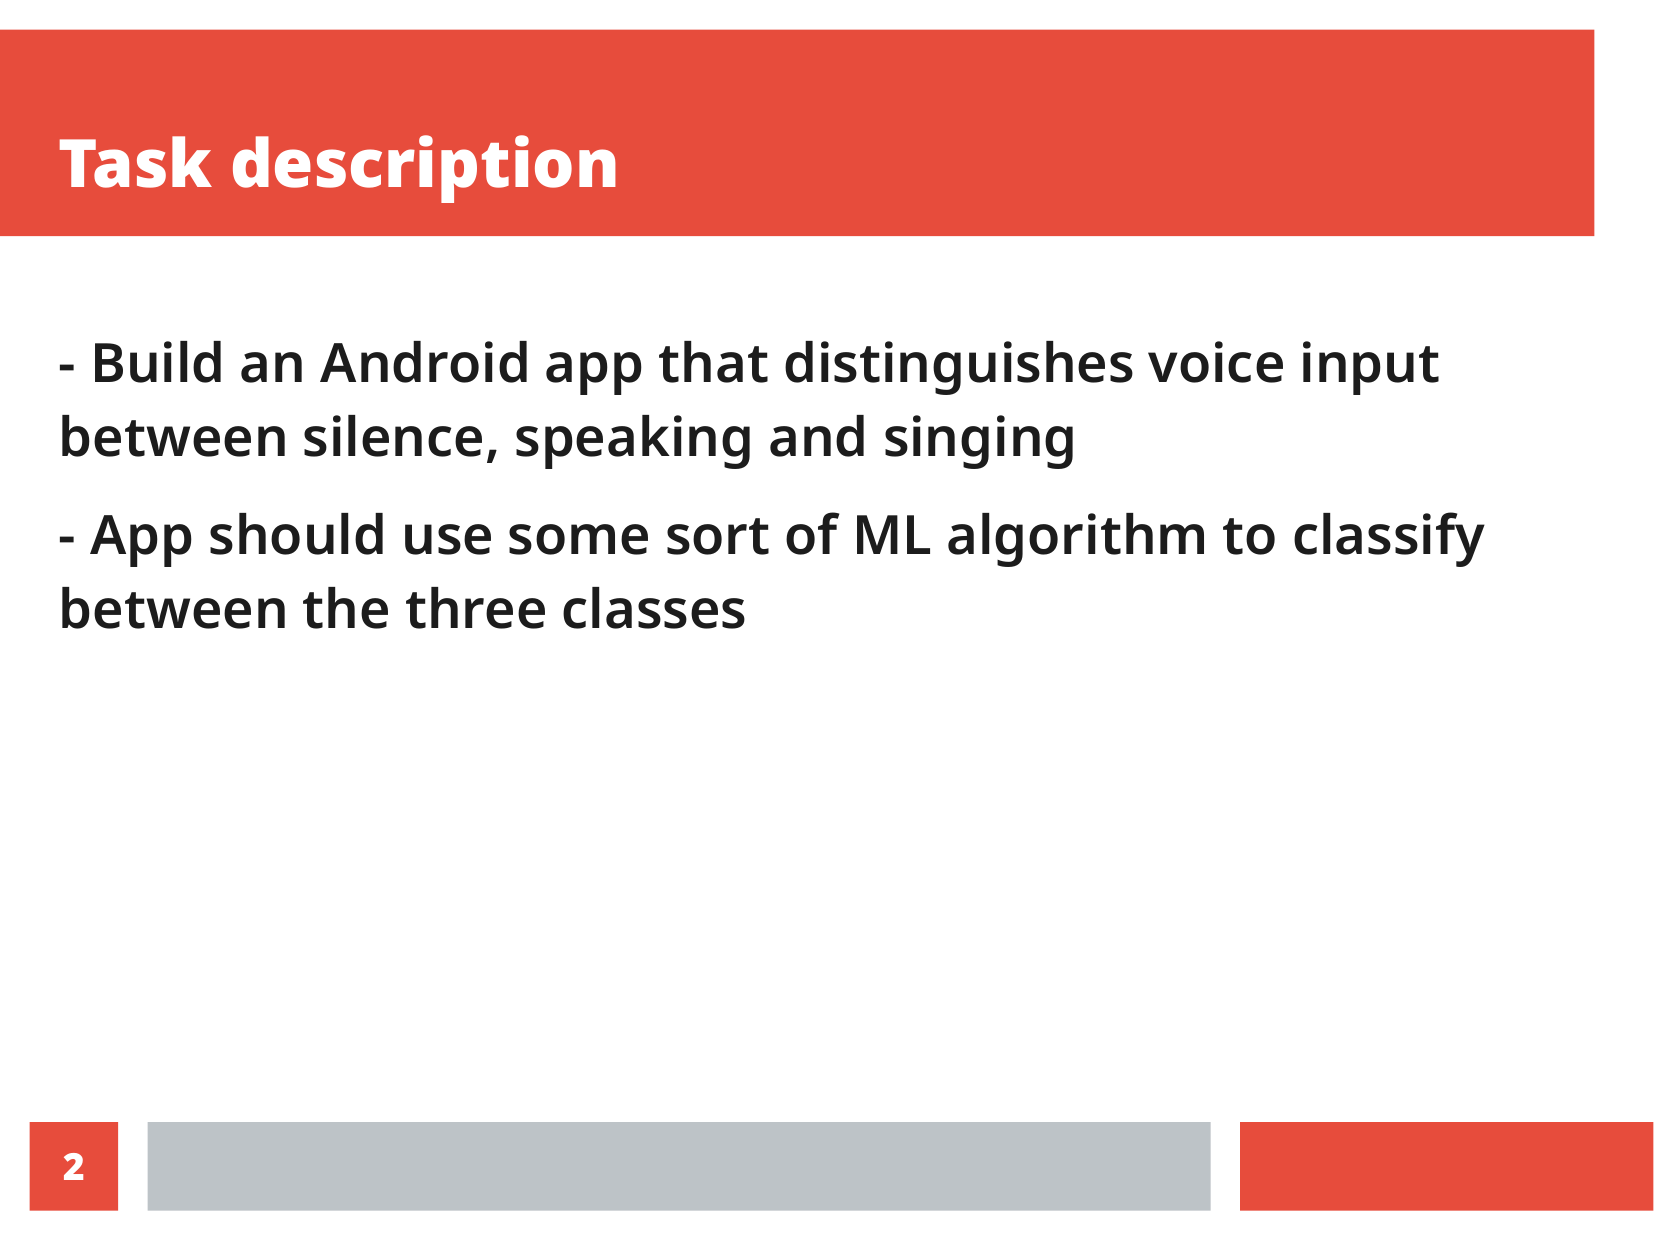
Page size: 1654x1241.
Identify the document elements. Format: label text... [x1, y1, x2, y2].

title Task description [59, 59, 1595, 207]
list - Build an Android app that distinguishes voice input between silence, speaking and singing - App should use some sort of ML algorithm to classify between the three classes [59, 324, 1565, 1093]
